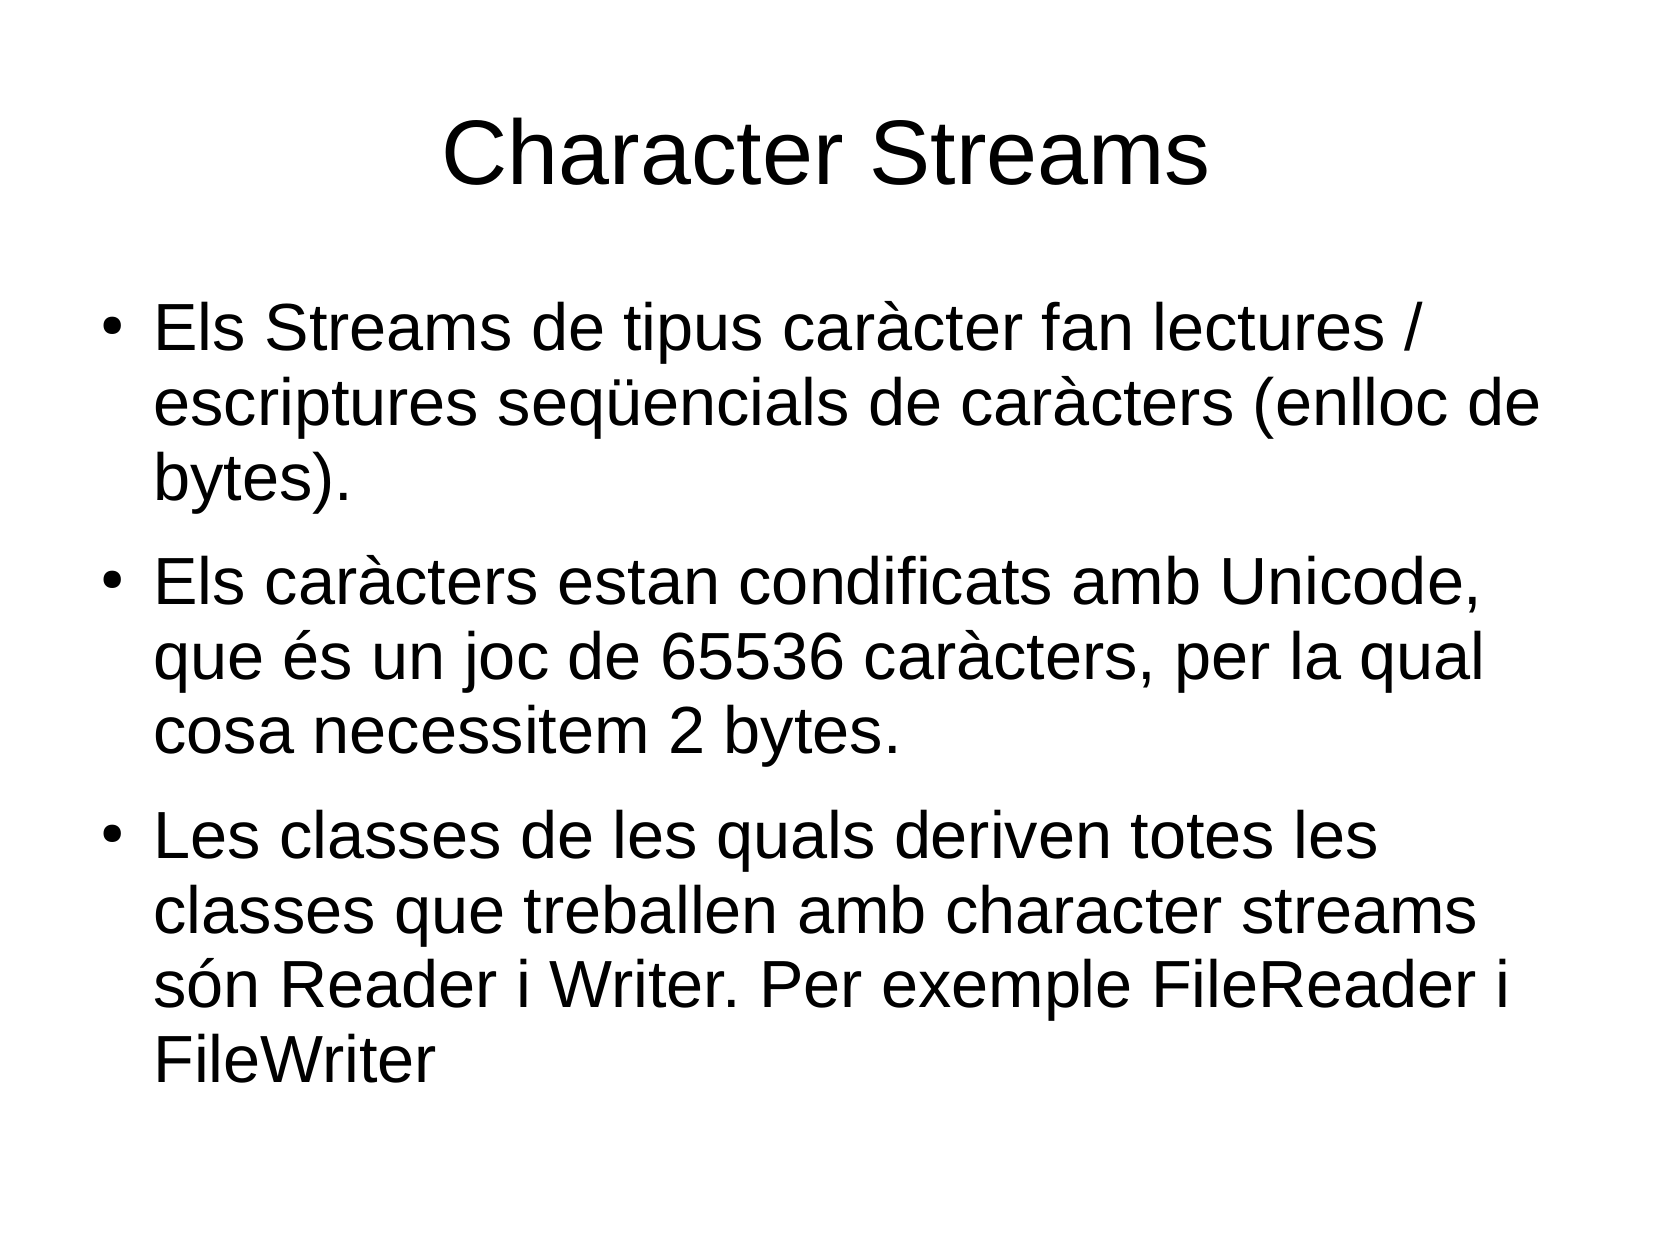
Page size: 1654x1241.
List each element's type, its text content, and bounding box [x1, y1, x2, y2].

list Els Streams de tipus caràcter fan lectures / escriptures seqüencials de caràcters (enlloc de bytes). Els caràcters estan condificats amb Unicode, que és un joc de 65536 caràcters, per la qual cosa necessitem 2 bytes. Les classes de les quals deriven totes les classes que treballen amb character streams són Reader i Writer. Per exemple FileReader i FileWriter [82, 290, 1571, 1202]
title Character Streams [82, 49, 1571, 257]
